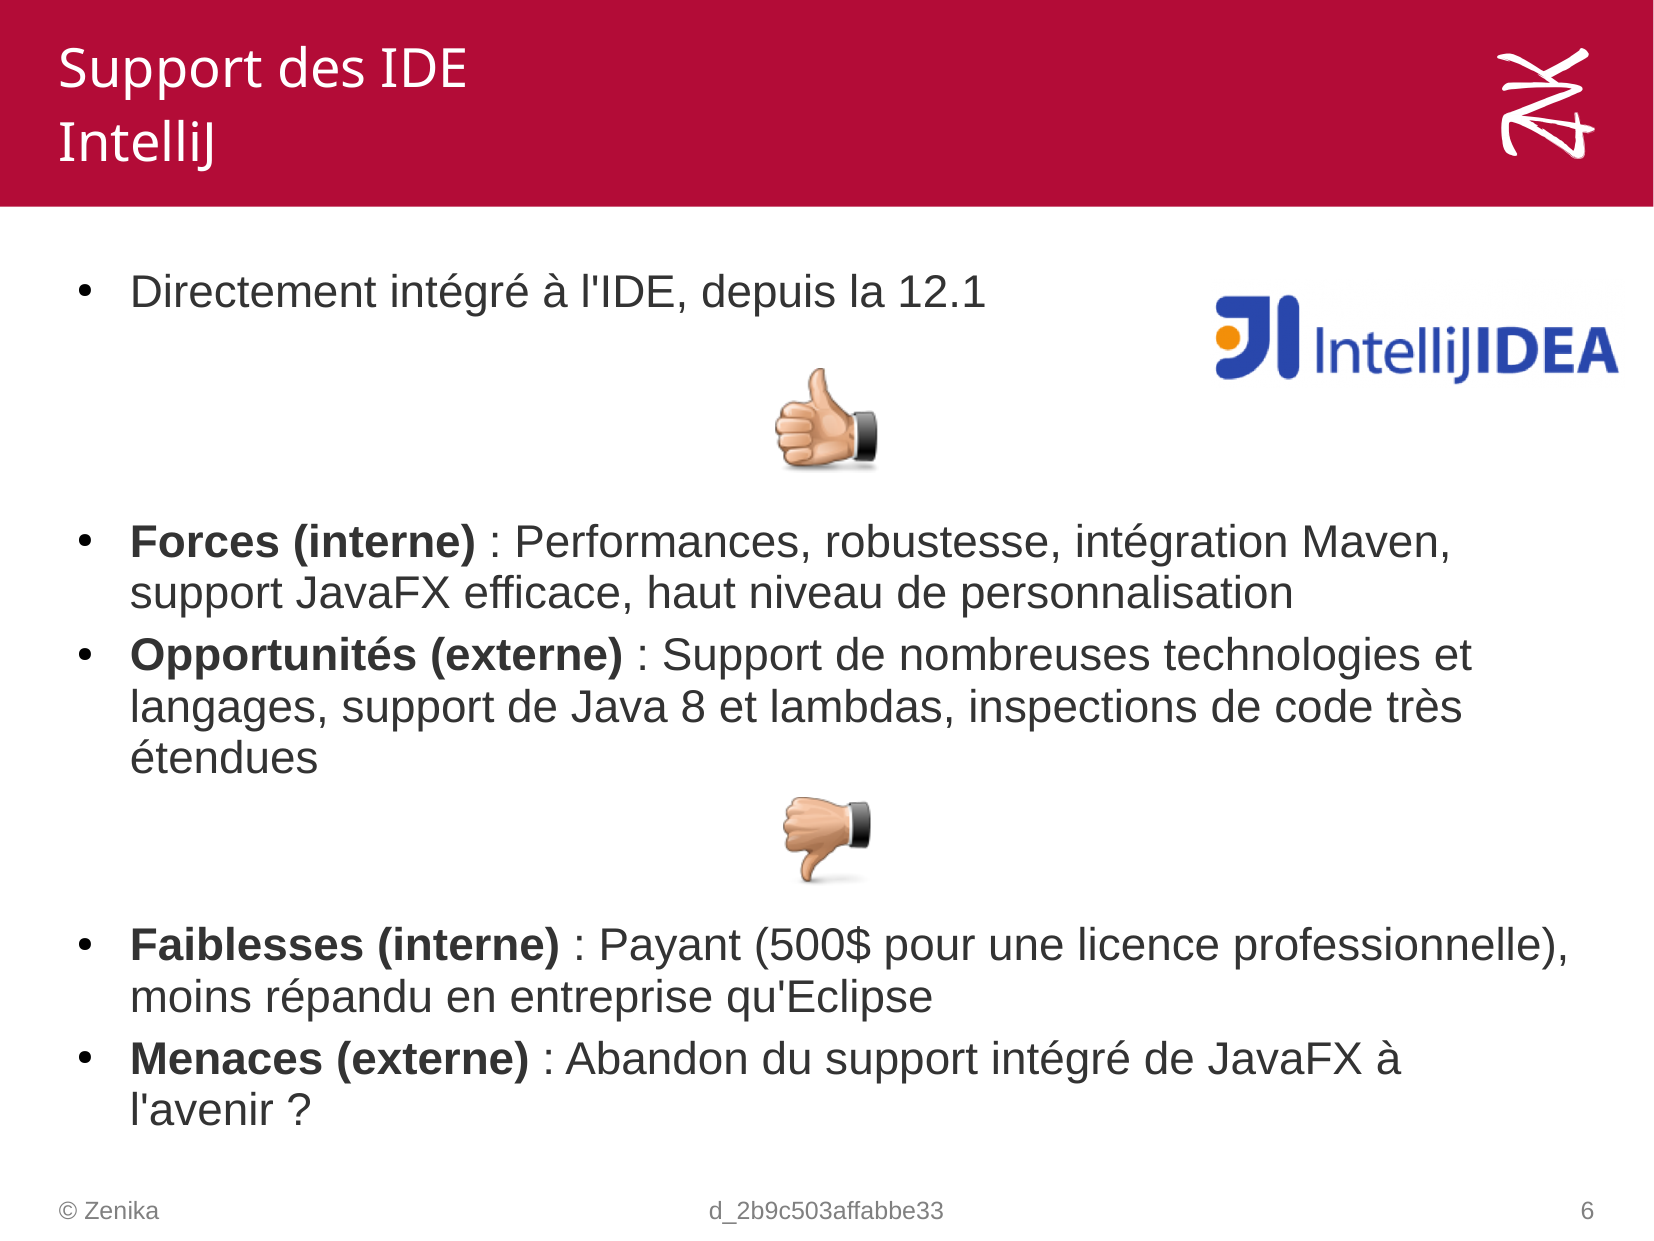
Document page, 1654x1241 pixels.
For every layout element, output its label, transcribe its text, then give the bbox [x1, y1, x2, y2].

picture [1210, 279, 1625, 388]
title Support des IDE IntelliJ [59, 29, 1595, 178]
list Directement intégré à l'IDE, depuis la 12.1 Forces (interne) : Performances, robustesse, intégration Maven, support JavaFX efficace, haut niveau de personnalisation Opportunités (externe) : Support de nombreuses technologies et langages, support de Java 8 et lambdas, inspections de code très étendues Faiblesses (interne) : Payant (500$ pour une licence professionnelle), moins répandu en entreprise qu'Eclipse Menaces (externe) : Abandon du support intégré de JavaFX à l'avenir ? [59, 265, 1595, 1182]
picture [774, 368, 879, 473]
picture [782, 797, 872, 886]
